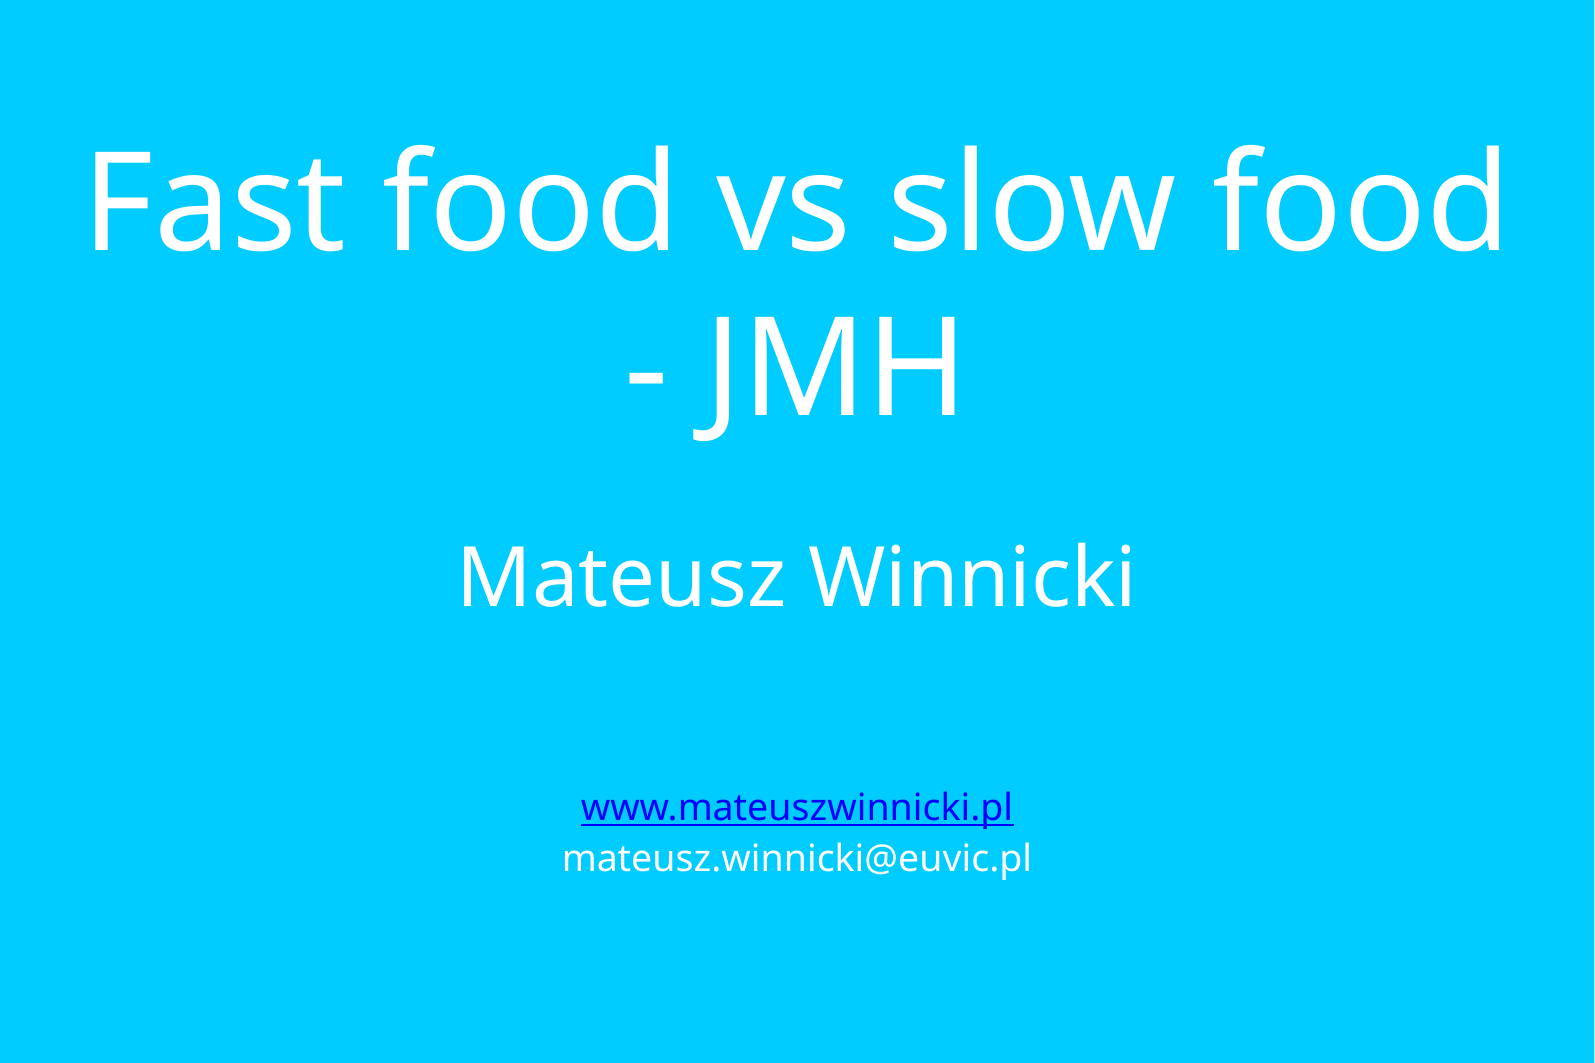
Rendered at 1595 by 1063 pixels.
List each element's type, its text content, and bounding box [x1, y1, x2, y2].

text_box Fast food vs slow food - JMH Mateusz Winnicki www.mateuszwinnicki.pl mateusz.winnicki@euvic.pl [79, 42, 1515, 951]
